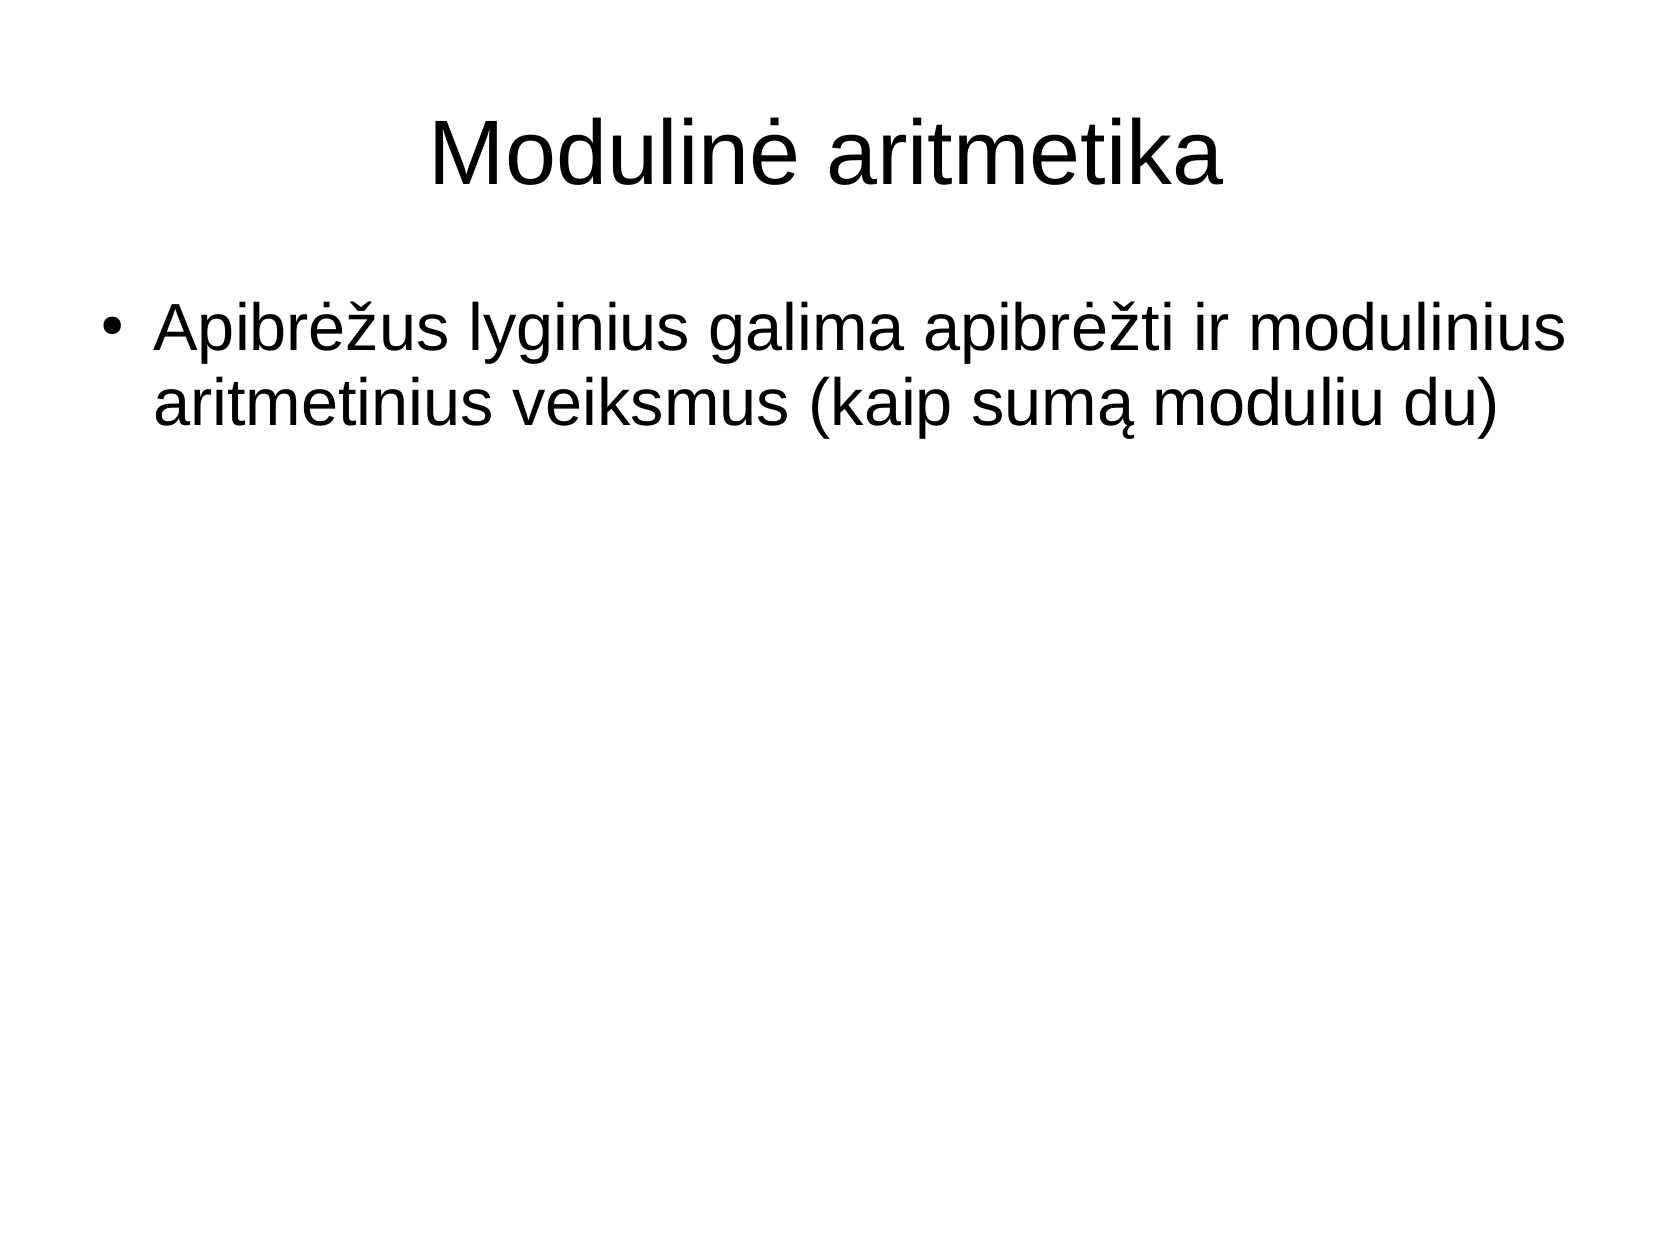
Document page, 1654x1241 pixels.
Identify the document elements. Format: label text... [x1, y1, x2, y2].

title Modulinė aritmetika [82, 49, 1571, 257]
list Apibrėžus lyginius galima apibrėžti ir modulinius aritmetinius veiksmus (kaip sumą moduliu du) [82, 290, 1571, 1010]
